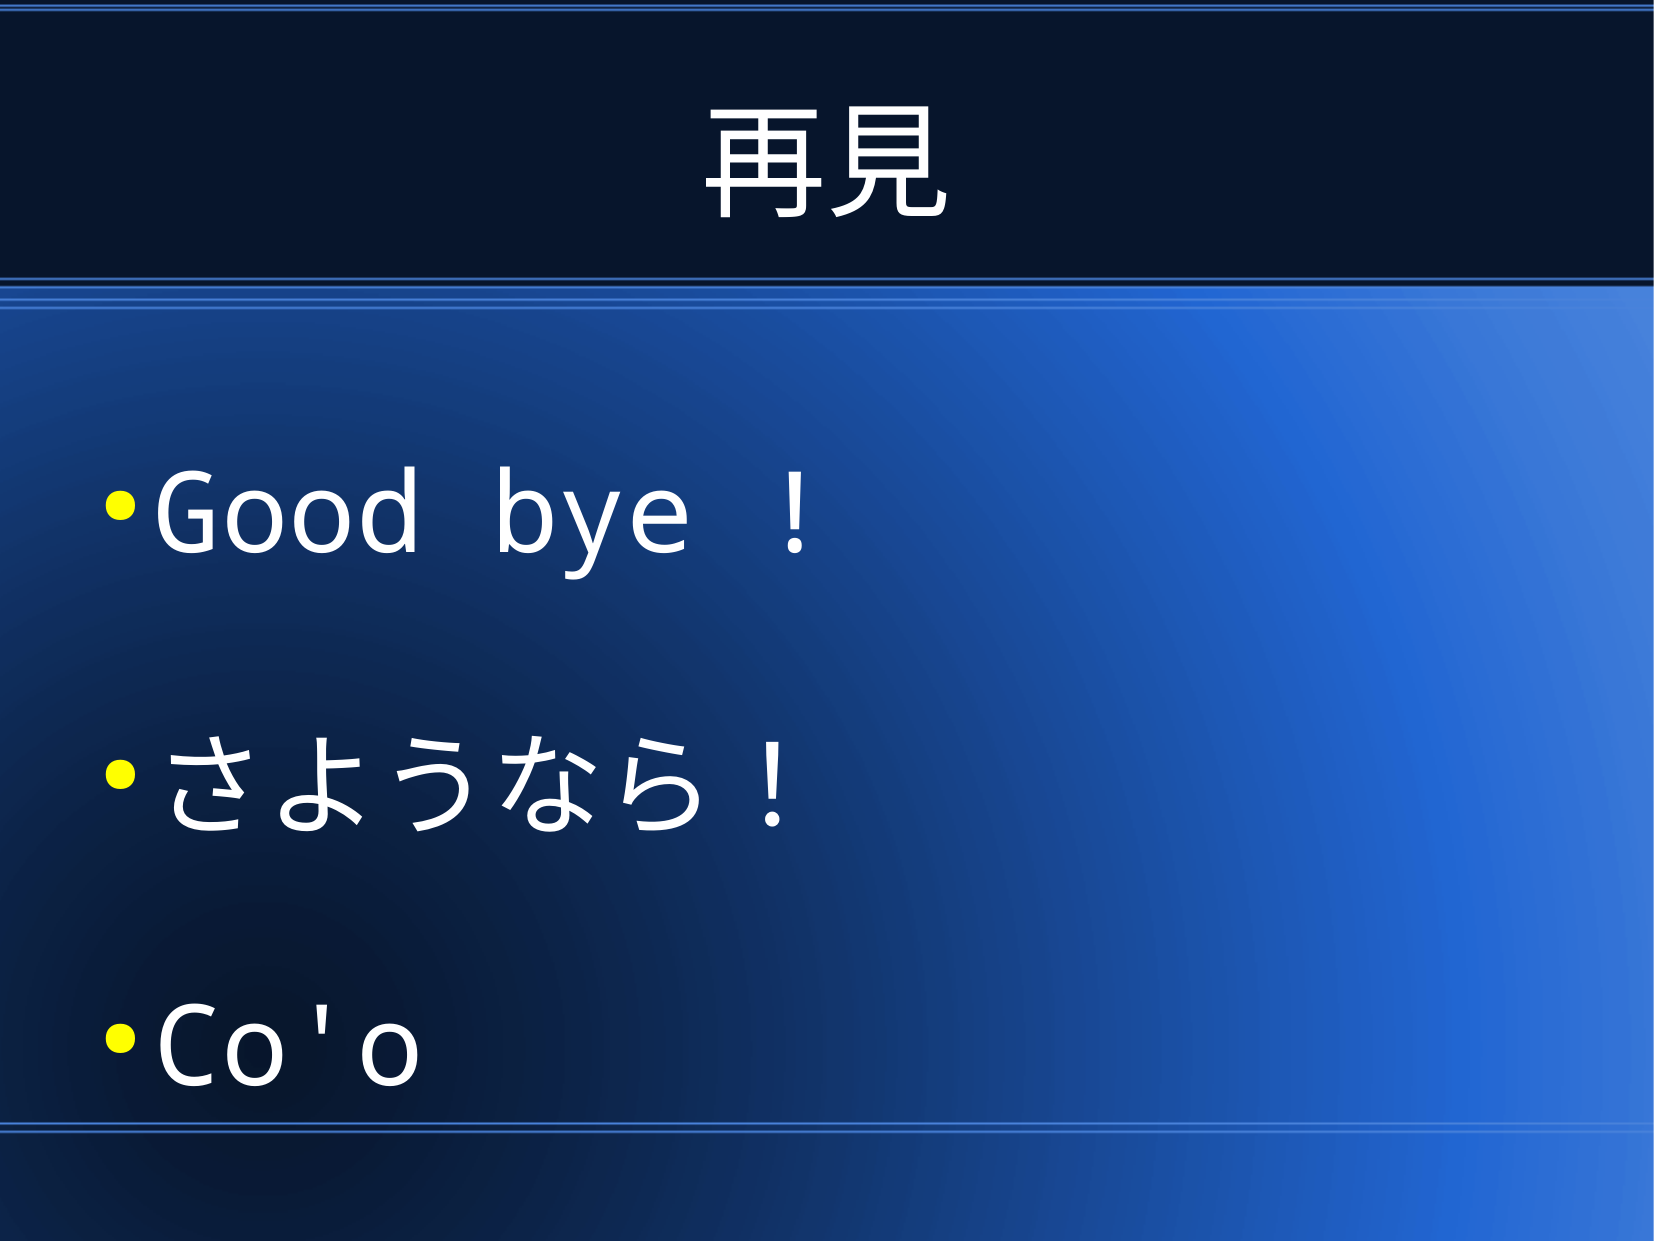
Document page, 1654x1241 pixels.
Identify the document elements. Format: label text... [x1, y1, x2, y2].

picture [0, 0, 1654, 1241]
title 再見 [82, 49, 1571, 257]
list Good bye ! さようなら！ Co'o [82, 355, 1571, 1241]
